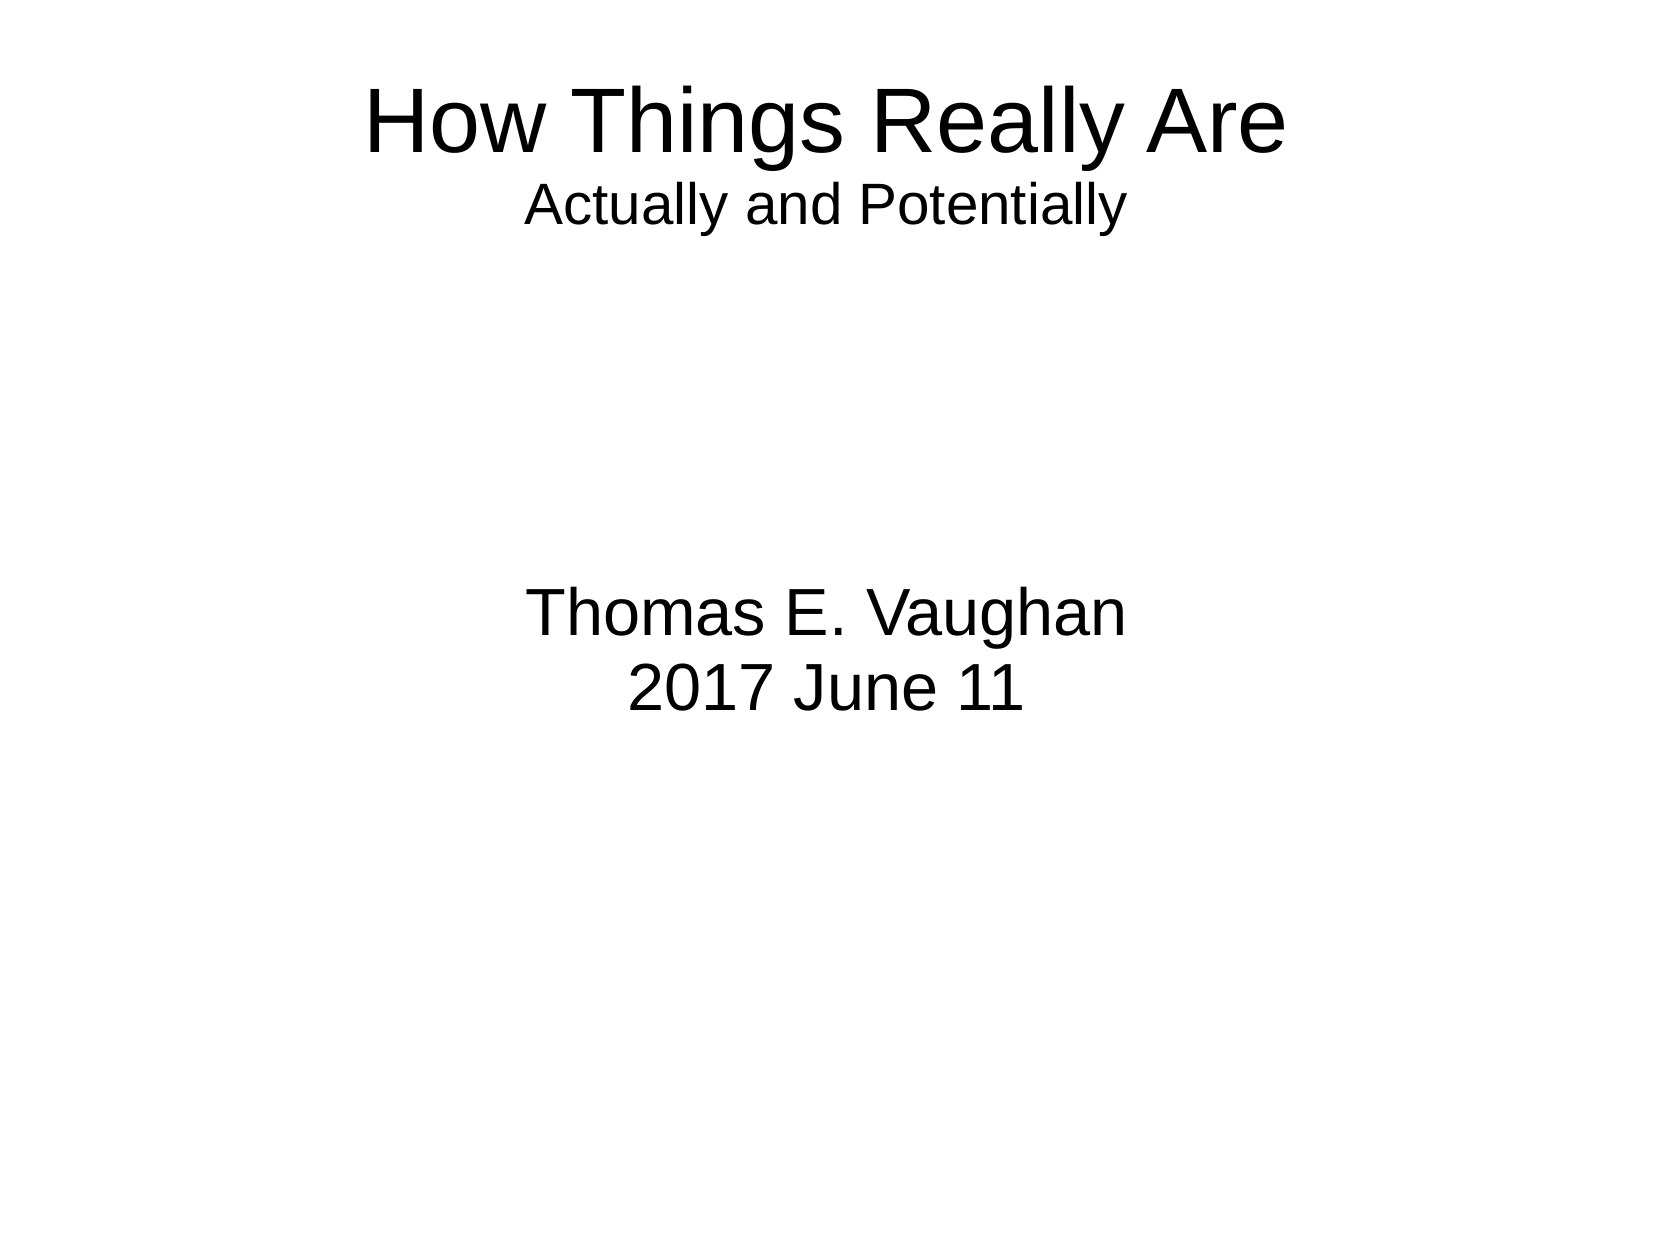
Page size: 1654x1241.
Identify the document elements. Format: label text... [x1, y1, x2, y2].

title How Things Really Are Actually and Potentially [82, 49, 1571, 257]
subtitle Thomas E. Vaughan 2017 June 11 [82, 290, 1571, 1010]
